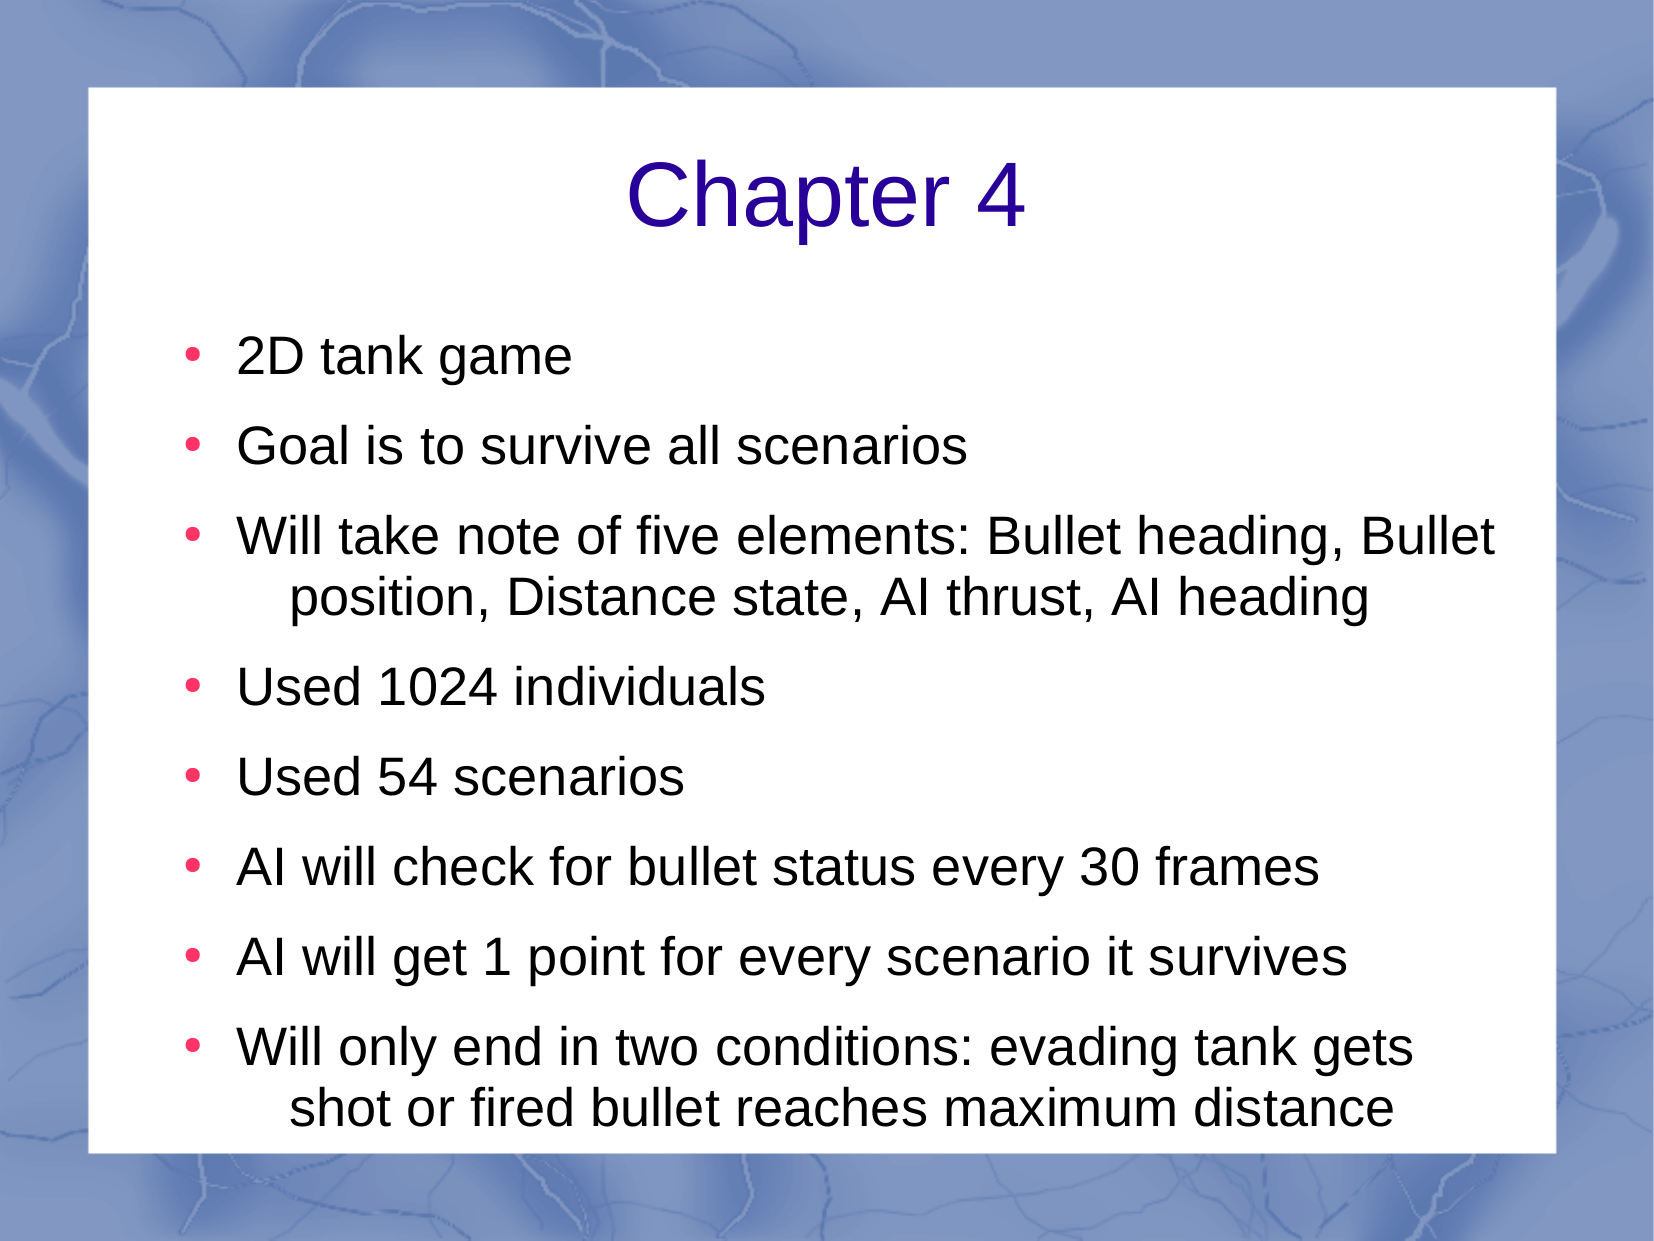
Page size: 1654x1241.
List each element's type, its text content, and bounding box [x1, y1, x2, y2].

picture [0, 0, 1654, 1241]
title Chapter 4 [118, 98, 1536, 291]
list 2D tank game Goal is to survive all scenarios Will take note of five elements: Bullet heading, Bullet position, Distance state, AI thrust, AI heading Used 1024 individuals Used 54 scenarios AI will check for bullet status every 30 frames AI will get 1 point for every scenario it survives Will only end in two conditions: evading tank gets shot or fired bullet reaches maximum distance [147, 325, 1506, 1138]
